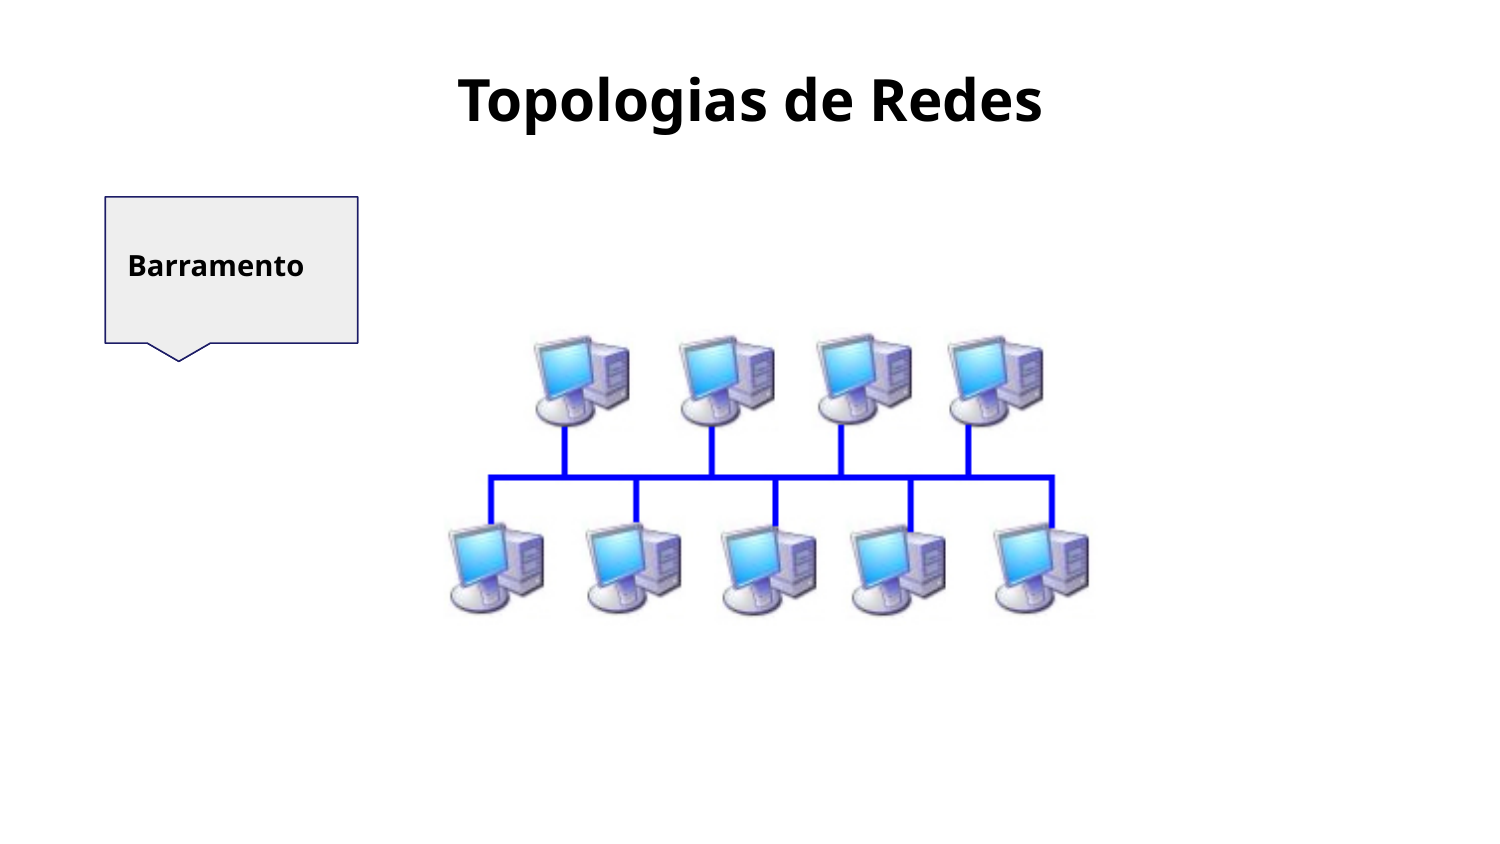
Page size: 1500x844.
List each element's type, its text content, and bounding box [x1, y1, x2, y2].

picture [413, 326, 1123, 626]
text_box [105, 196, 358, 362]
text_box Barramento [127, 249, 336, 280]
title Topologias de Redes [75, 48, 1426, 142]
